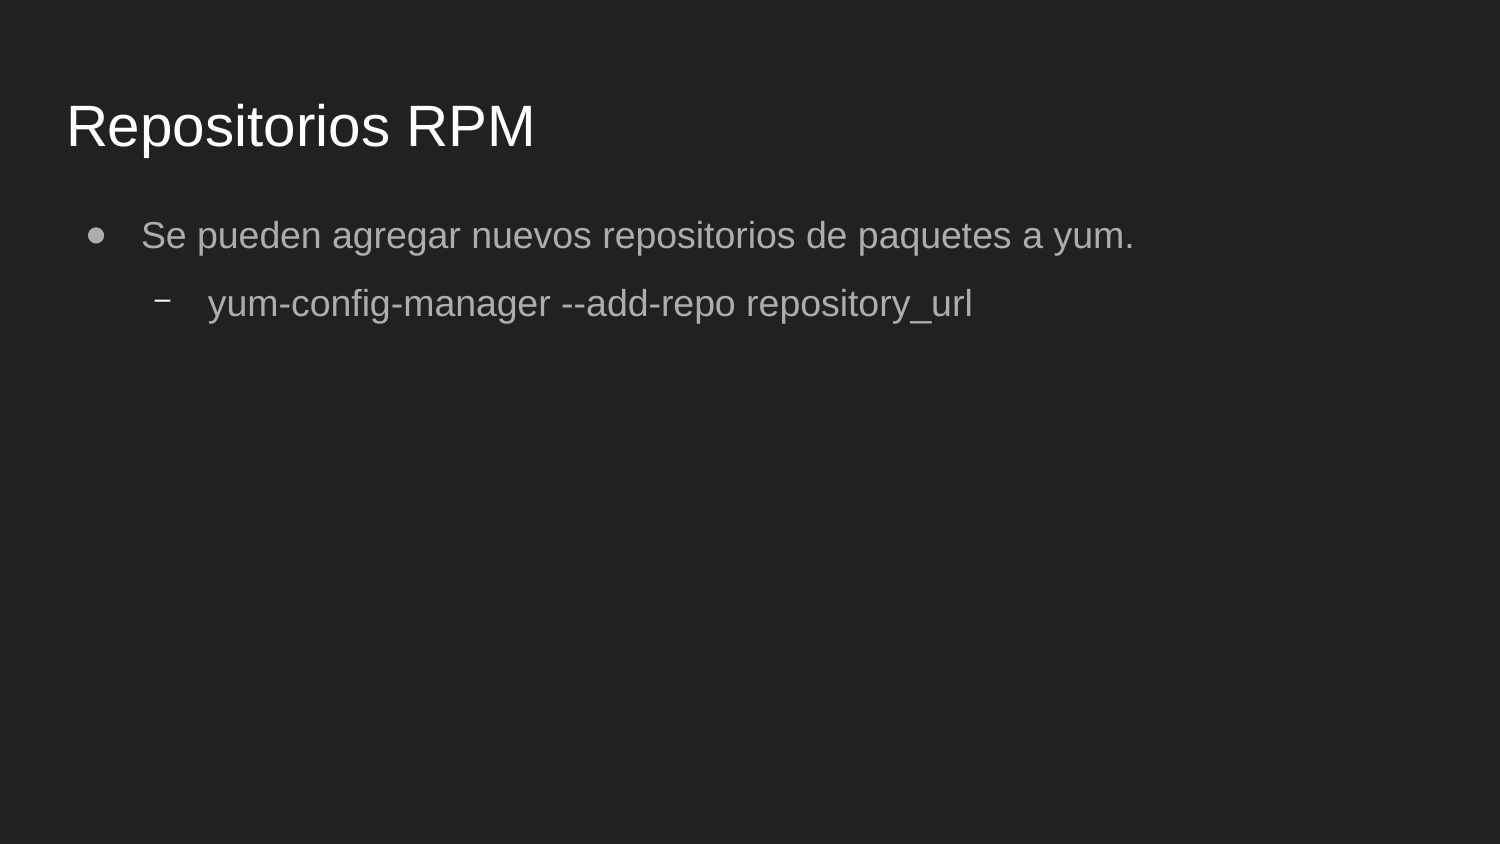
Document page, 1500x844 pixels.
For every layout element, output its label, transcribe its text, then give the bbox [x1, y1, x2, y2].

list Se pueden agregar nuevos repositorios de paquetes a yum. yum-config-manager --add-repo repository_url [51, 189, 1449, 750]
title Repositorios RPM [51, 72, 1449, 167]
